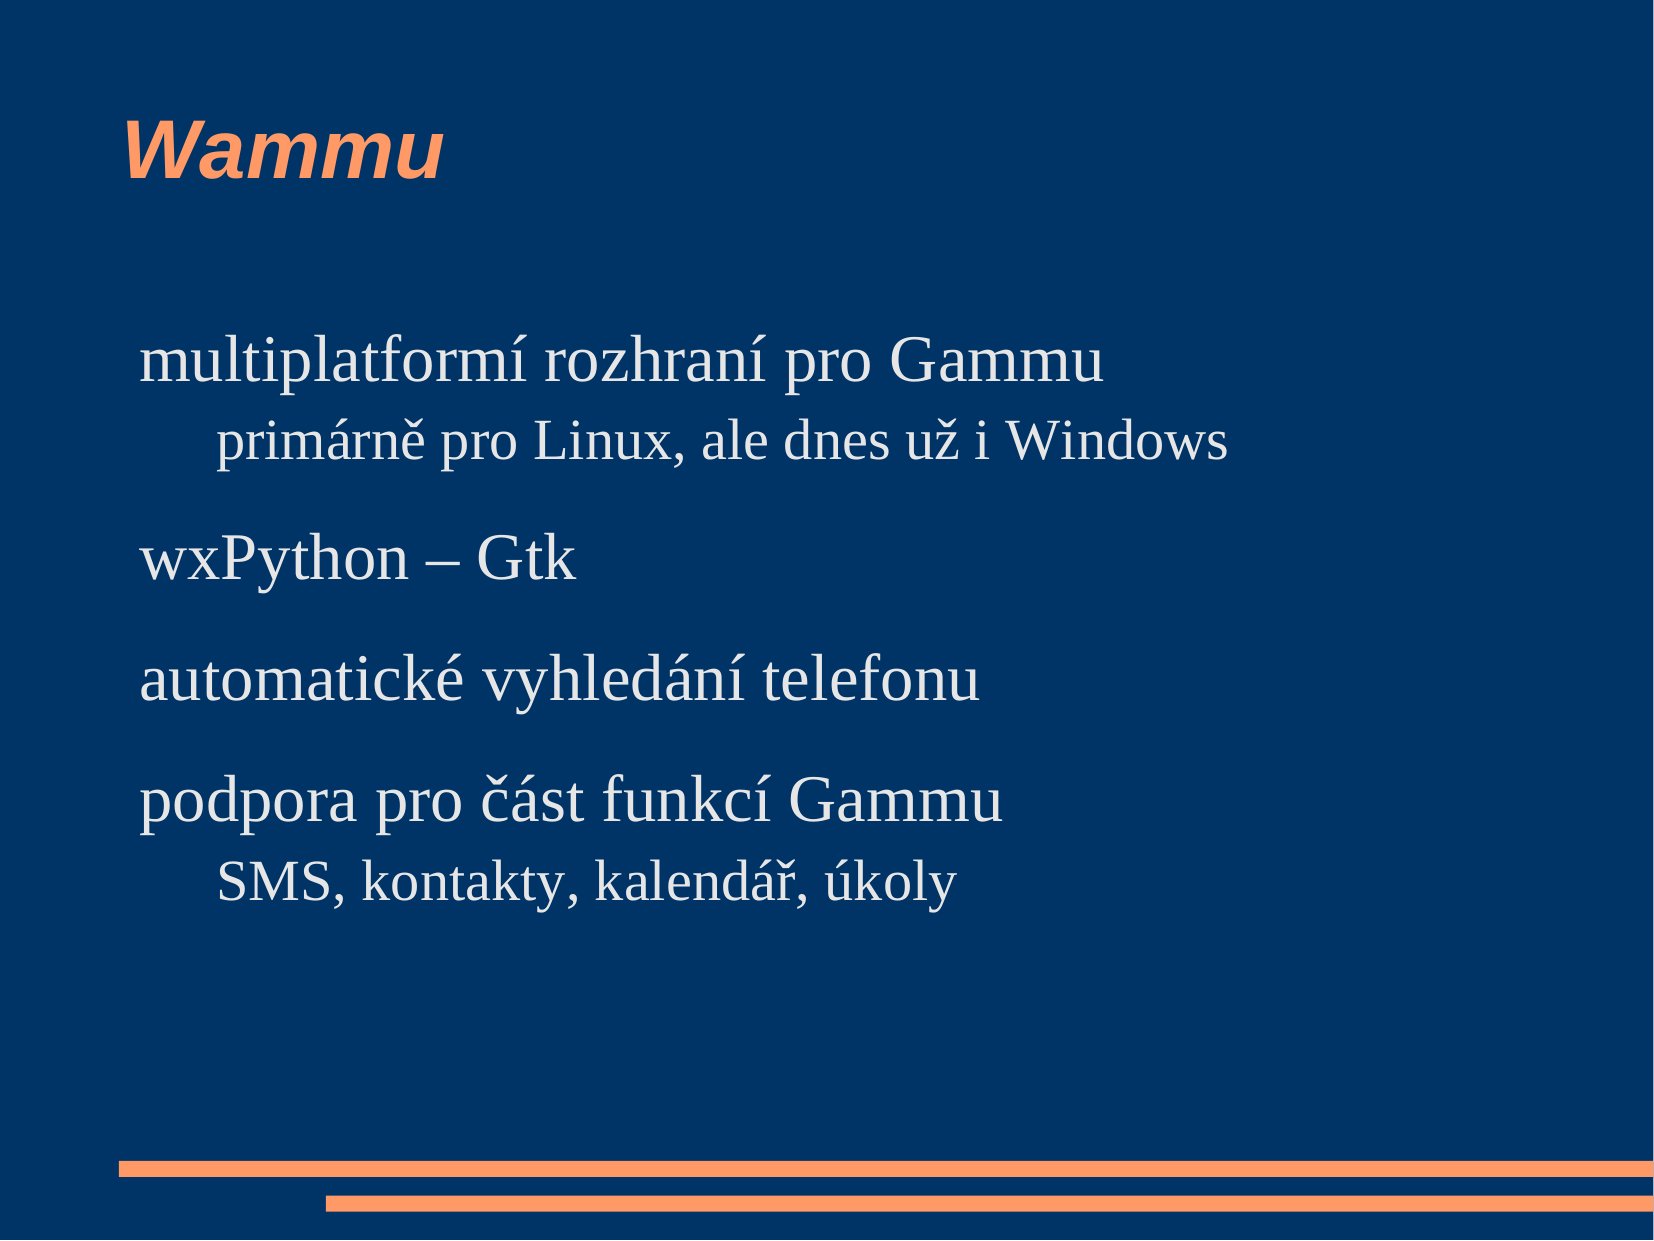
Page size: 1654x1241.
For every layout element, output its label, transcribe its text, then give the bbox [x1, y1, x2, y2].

title Wammu [121, 46, 1534, 254]
list multiplatformí rozhraní pro Gammu primárně pro Linux, ale dnes už i Windows wxPython – Gtk automatické vyhledání telefonu podpora pro část funkcí Gammu SMS, kontakty, kalendář, úkoly [121, 322, 1561, 1133]
